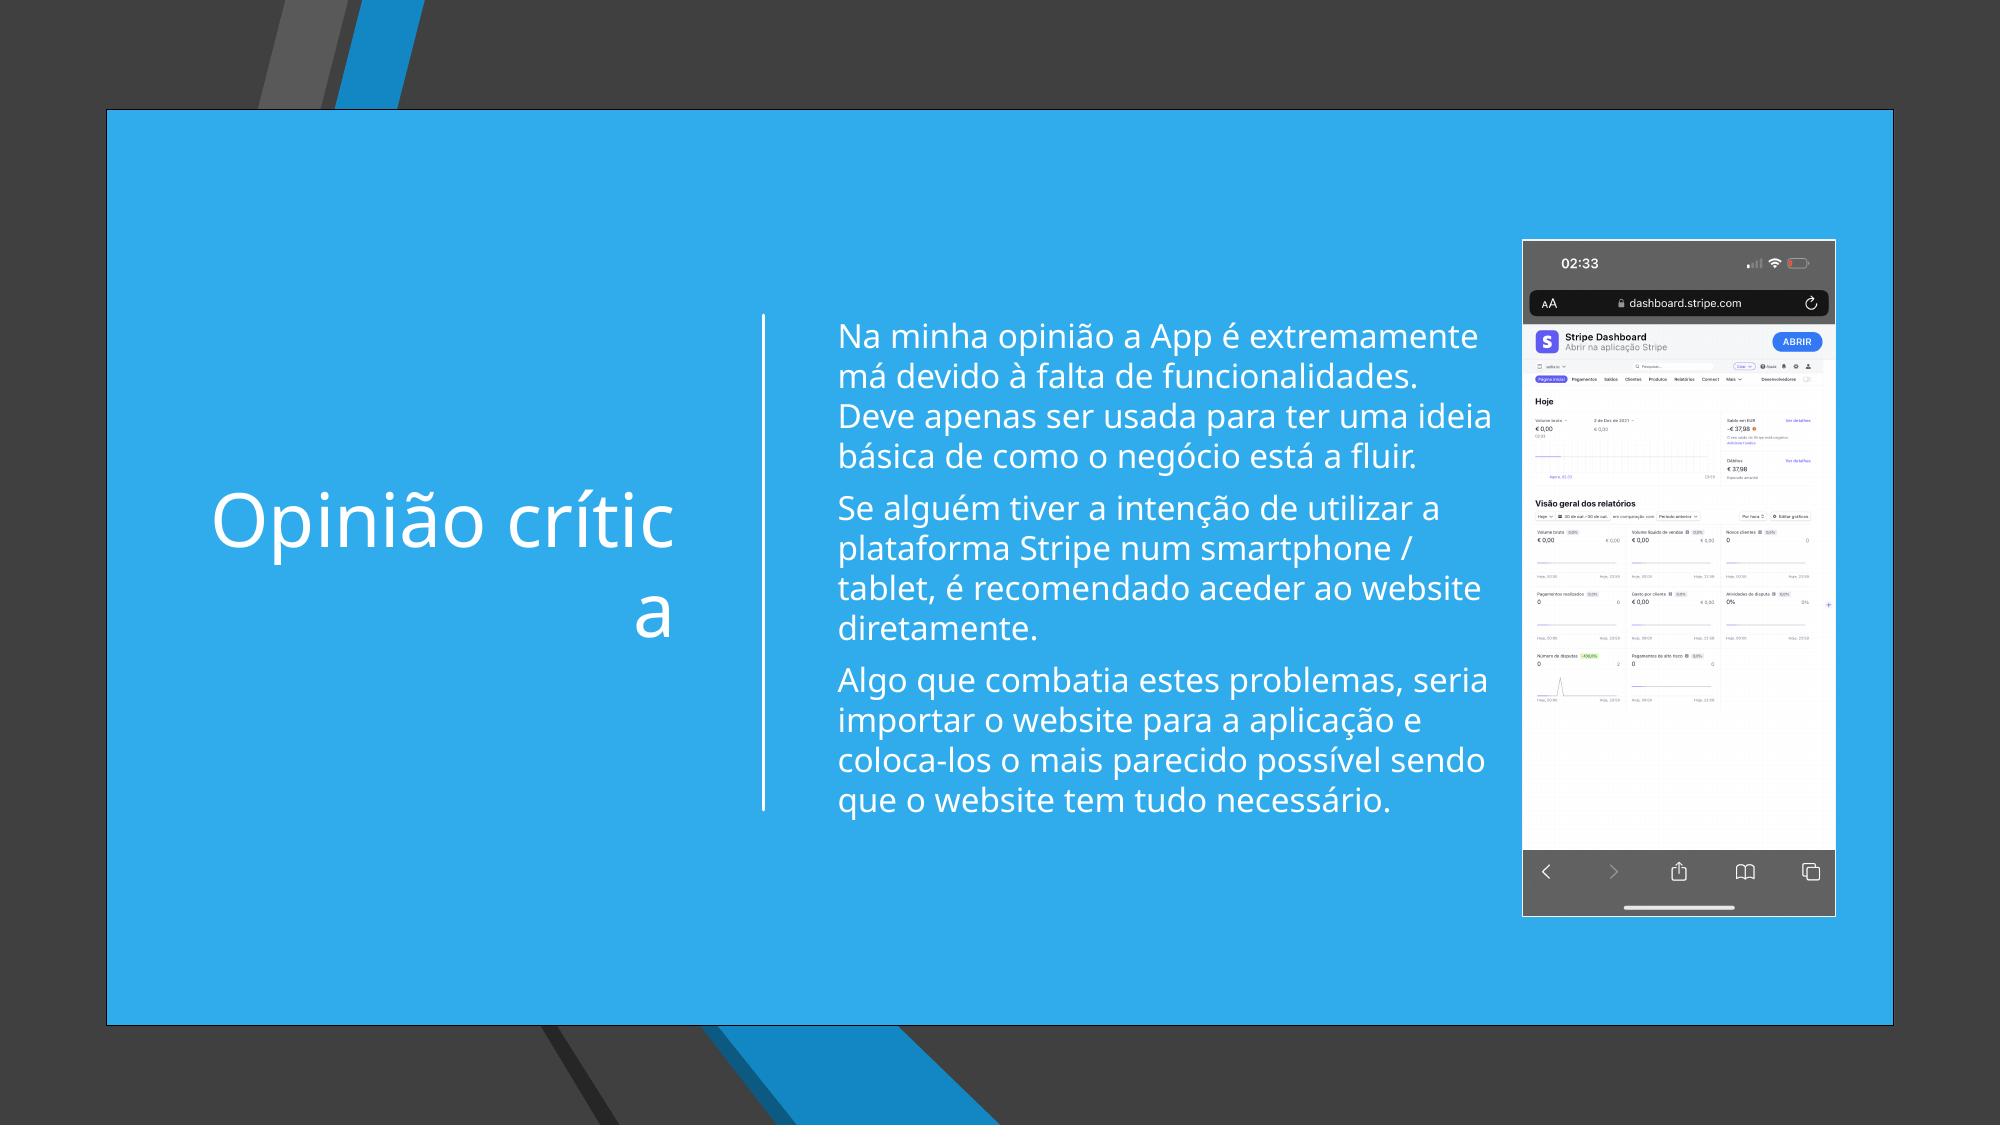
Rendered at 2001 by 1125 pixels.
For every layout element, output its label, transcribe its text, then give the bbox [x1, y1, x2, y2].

list Na minha opinião a App é extremamente má devido à falta de funcionalidades. Deve apenas ser usada para ter uma ideia básica de como o negócio está a fluir. Se alguém tiver a intenção de utilizar a plataforma Stripe num smartphone / tablet, é recomendado aceder ao website diretamente. Algo que combatia estes problemas, seria importar o website para a aplicação e coloca-los o mais parecido possível sendo que o website tem tudo necessário. [822, 202, 1512, 933]
picture [1523, 240, 1835, 916]
text_box [0, 0, 2000, 1125]
title Opinião crítica [195, 206, 712, 919]
